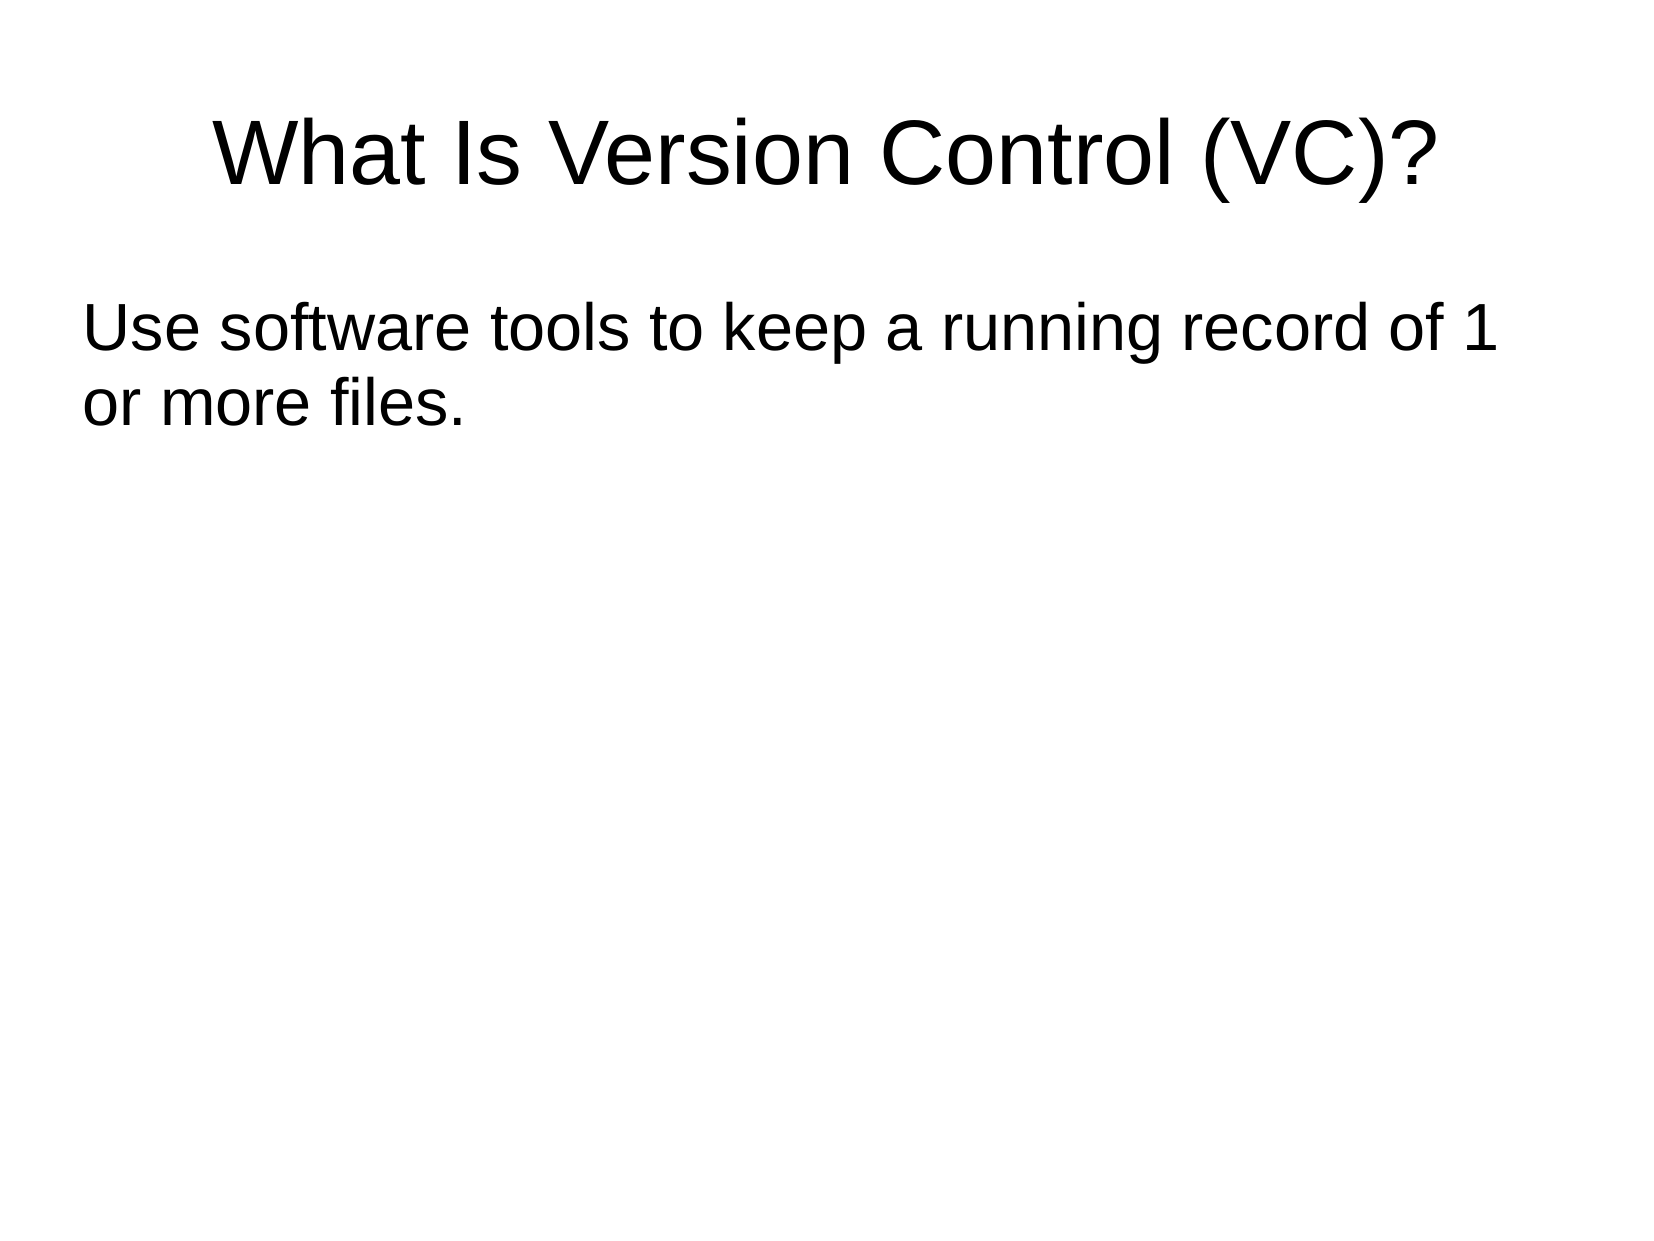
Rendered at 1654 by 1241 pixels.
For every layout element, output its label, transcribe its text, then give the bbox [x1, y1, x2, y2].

title What Is Version Control (VC)? [82, 49, 1571, 257]
list Use software tools to keep a running record of 1 or more files. [82, 290, 1571, 1010]
